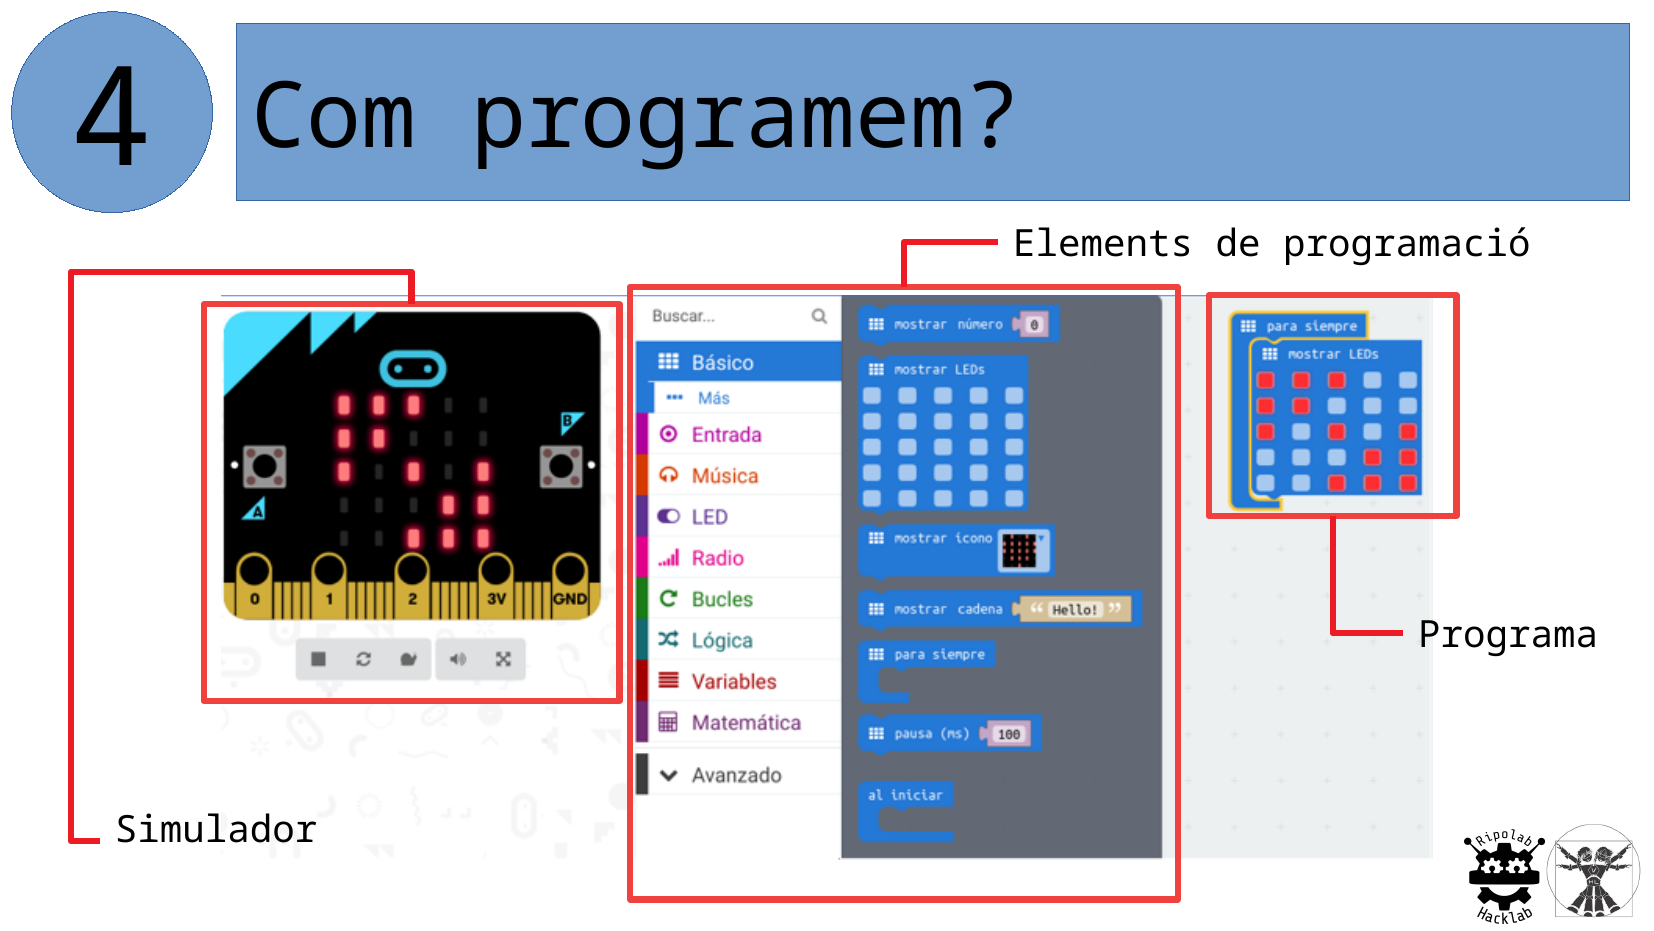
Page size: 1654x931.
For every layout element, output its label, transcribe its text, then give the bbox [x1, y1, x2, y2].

text_box Programa [1403, 600, 1636, 665]
picture [221, 295, 408, 301]
picture [633, 295, 1175, 860]
picture [1336, 519, 1433, 630]
text_box Simulador [100, 795, 333, 887]
text_box Com programem? [236, 23, 1630, 201]
text_box 4 [11, 11, 213, 213]
picture [1464, 820, 1642, 924]
text_box Elements de programació [998, 209, 1552, 273]
picture [1181, 295, 1433, 860]
picture [221, 307, 616, 698]
picture [221, 295, 627, 860]
picture [1212, 298, 1433, 513]
